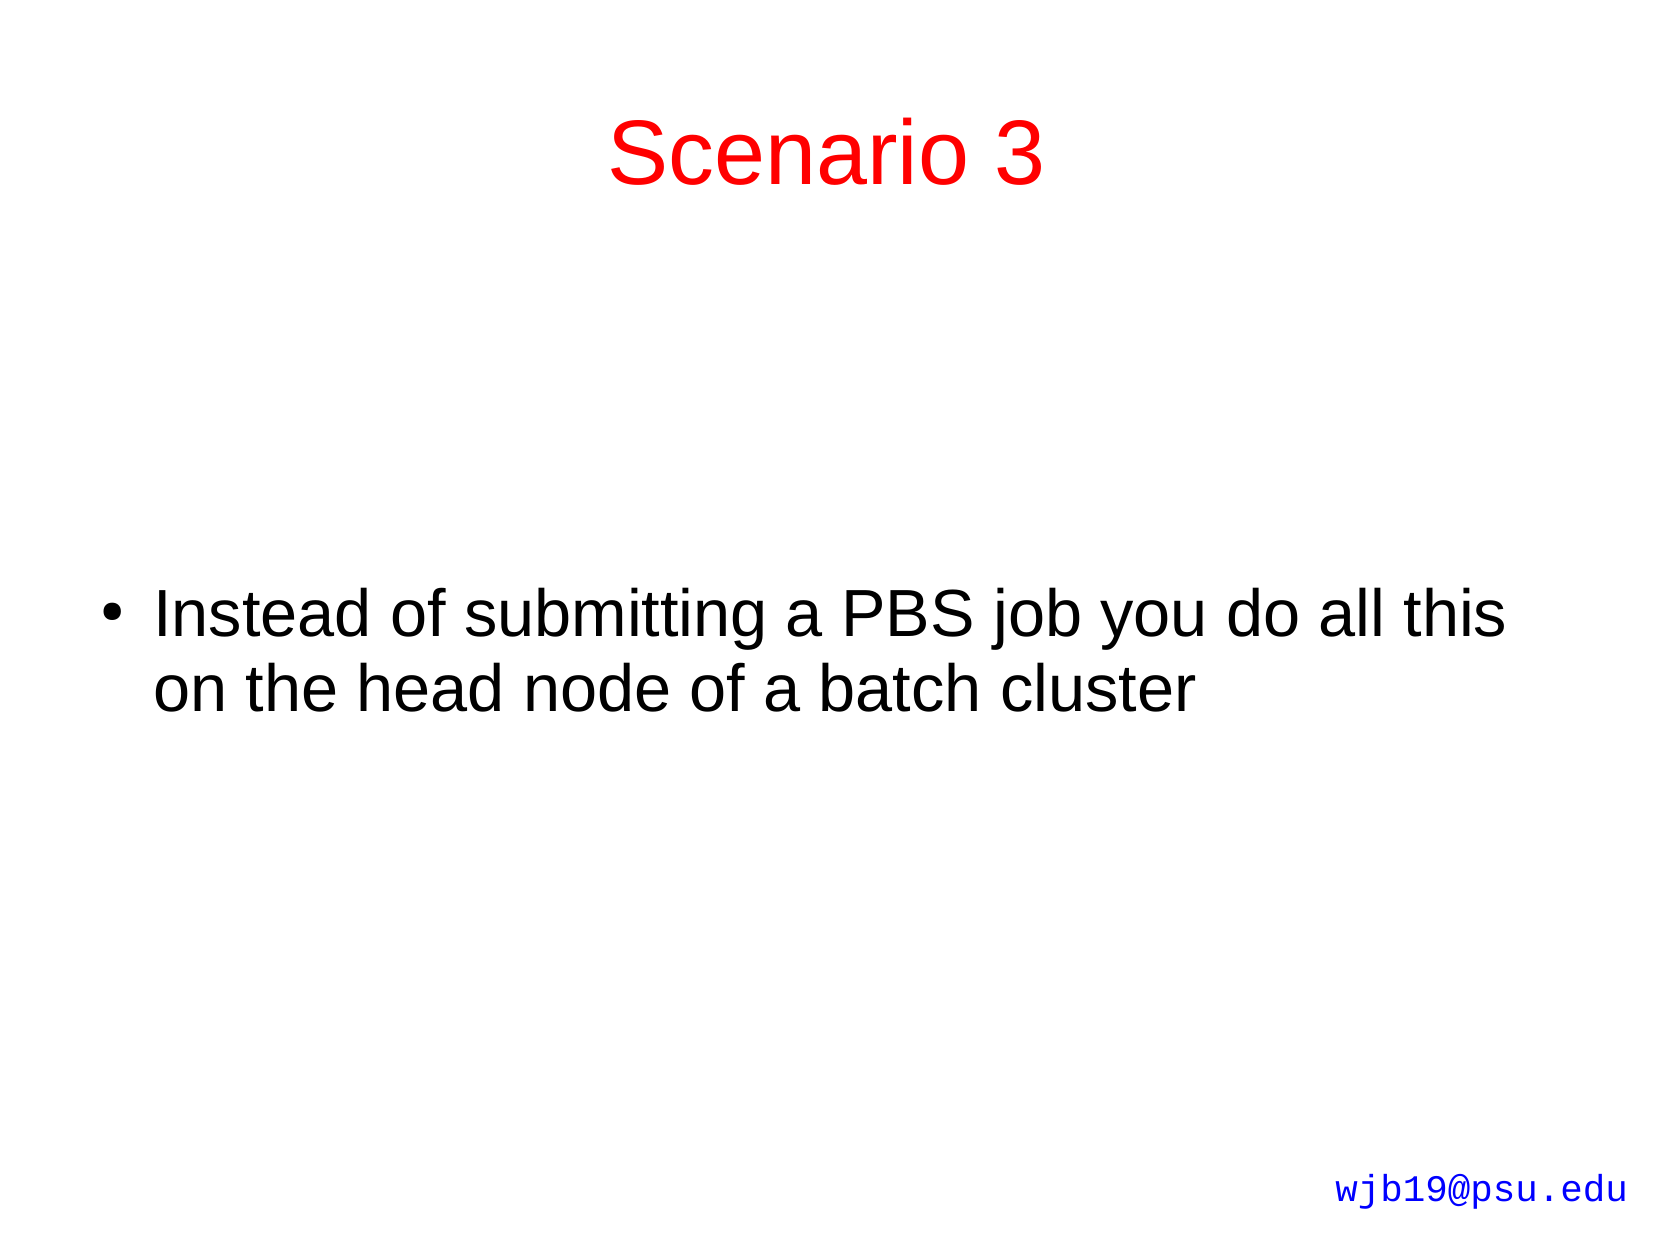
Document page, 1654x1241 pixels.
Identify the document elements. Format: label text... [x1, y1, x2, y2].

list Instead of submitting a PBS job you do all this on the head node of a batch cluster [82, 296, 1576, 1111]
text_box wjb19@psu.edu [1320, 1162, 1643, 1220]
title Scenario 3 [82, 49, 1571, 257]
